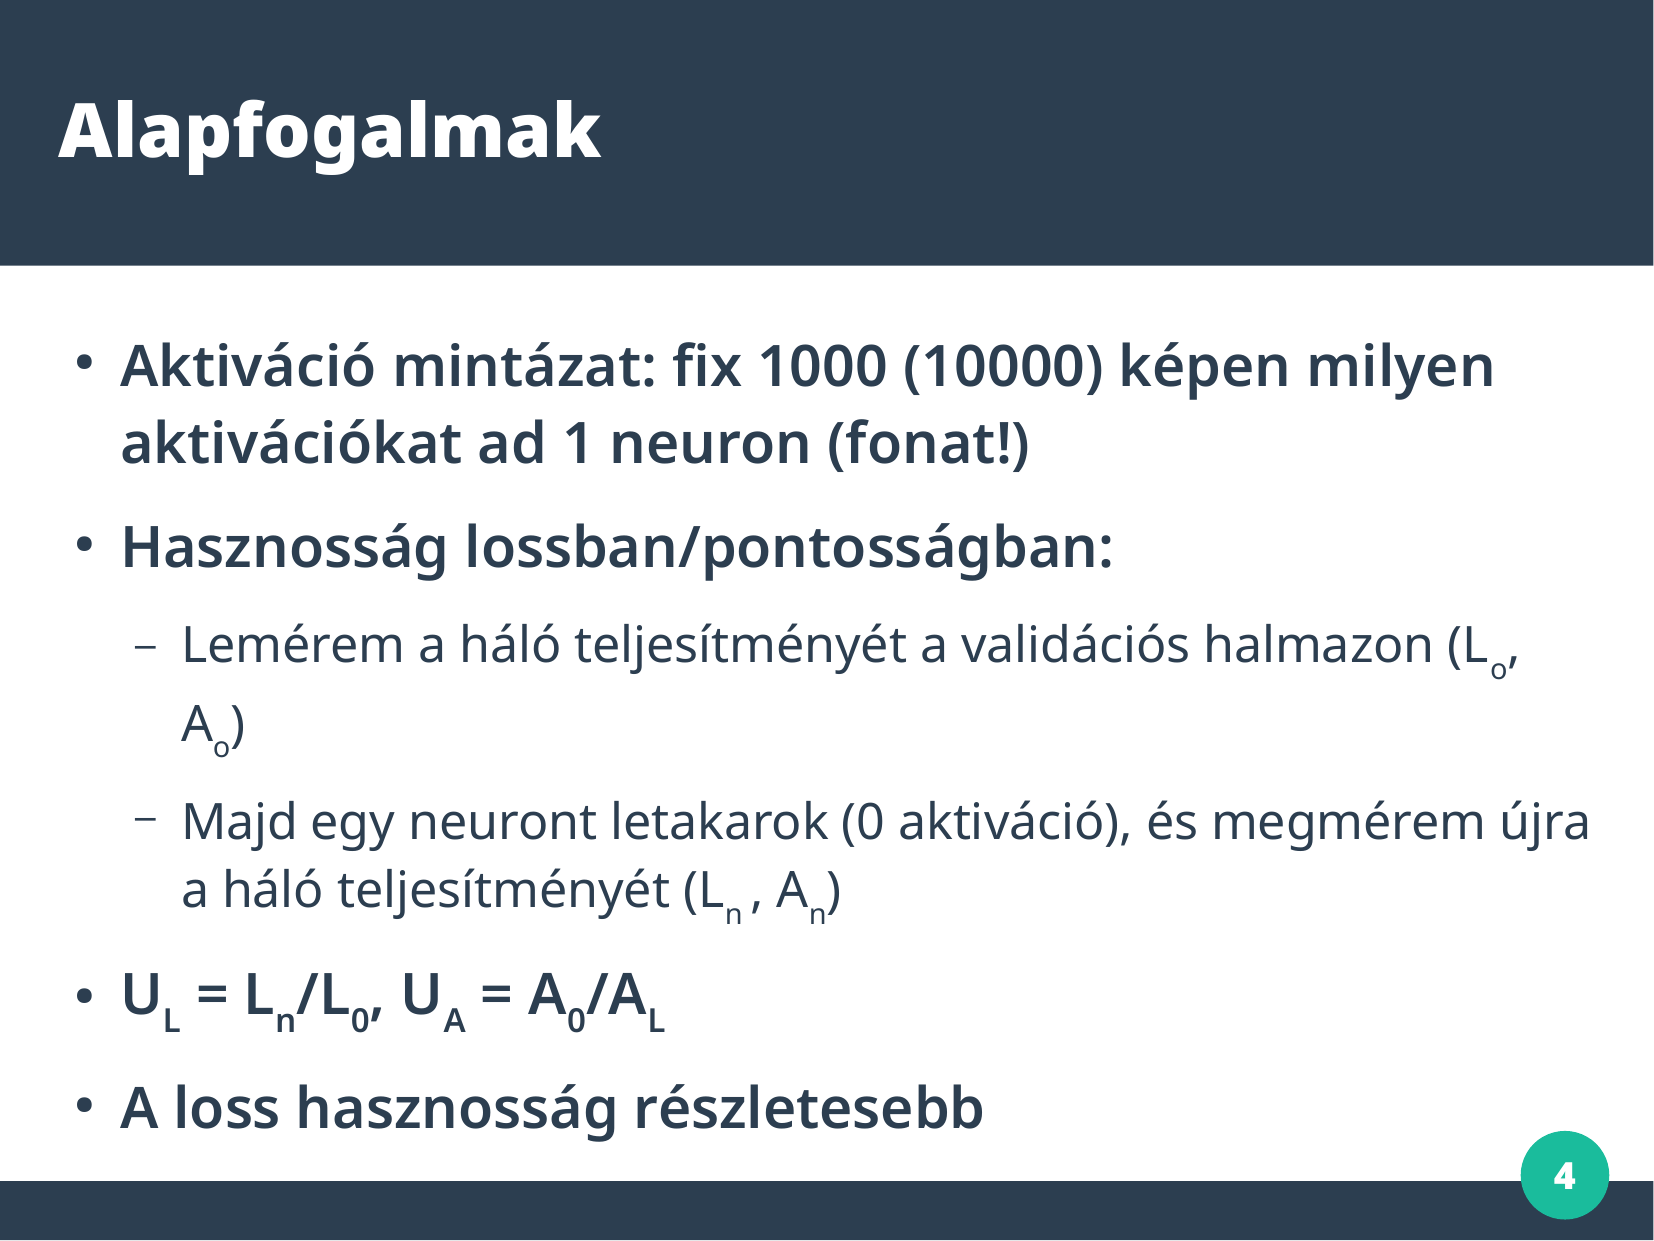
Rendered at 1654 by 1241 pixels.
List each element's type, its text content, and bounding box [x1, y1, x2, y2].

list Aktiváció mintázat: fix 1000 (10000) képen milyen aktivációkat ad 1 neuron (fonat!) Hasznosság lossban/pontosságban: Lemérem a háló teljesítményét a validációs halmazon (Lo, Ao) Majd egy neuront letakarok (0 aktiváció), és megmérem újra a háló teljesítményét (Ln , An) UL = Ln/L0, UA = A0/AL A loss hasznosság részletesebb [59, 324, 1595, 1152]
title Alapfogalmak [59, 49, 1595, 207]
